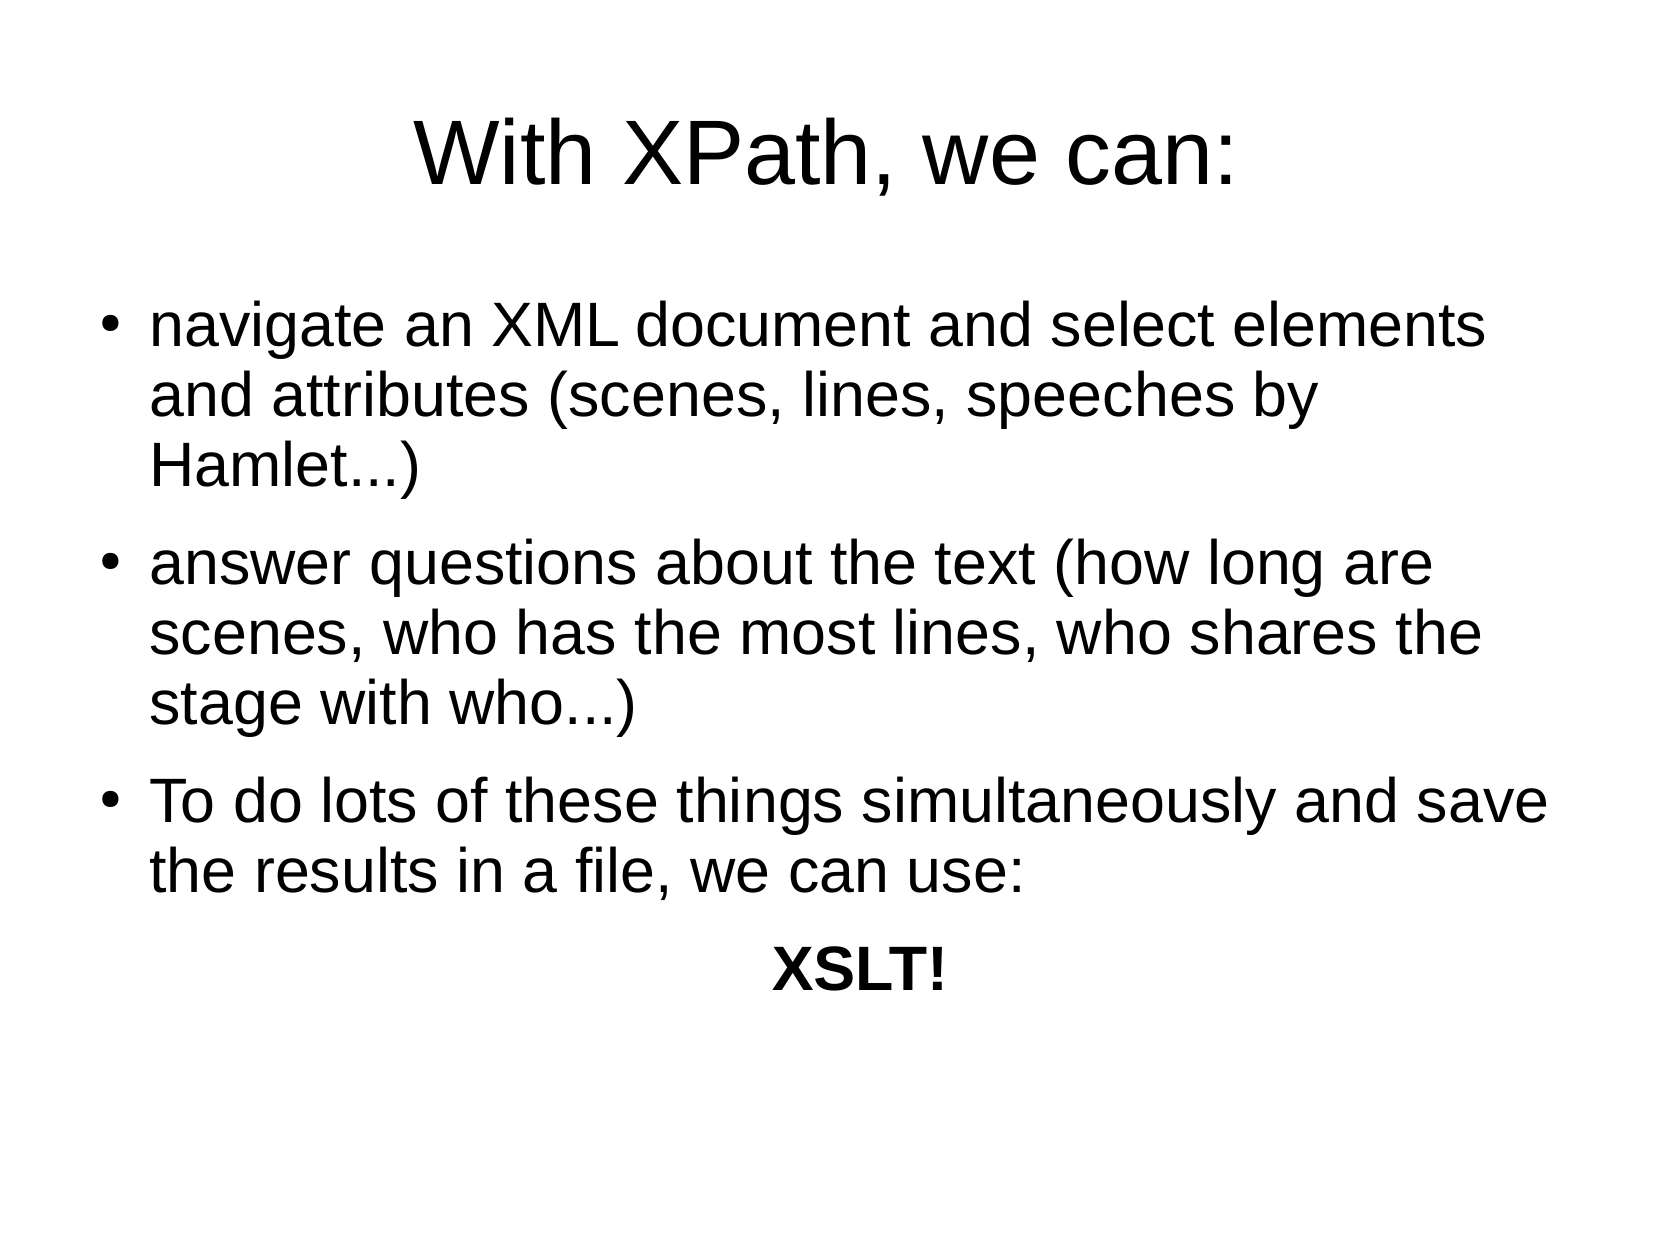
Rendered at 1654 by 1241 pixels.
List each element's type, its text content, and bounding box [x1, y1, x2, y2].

title With XPath, we can: [82, 49, 1571, 257]
list navigate an XML document and select elements and attributes (scenes, lines, speeches by Hamlet...) answer questions about the text (how long are scenes, who has the most lines, who shares the stage with who...) To do lots of these things simultaneously and save the results in a file, we can use: XSLT! [82, 290, 1571, 1010]
